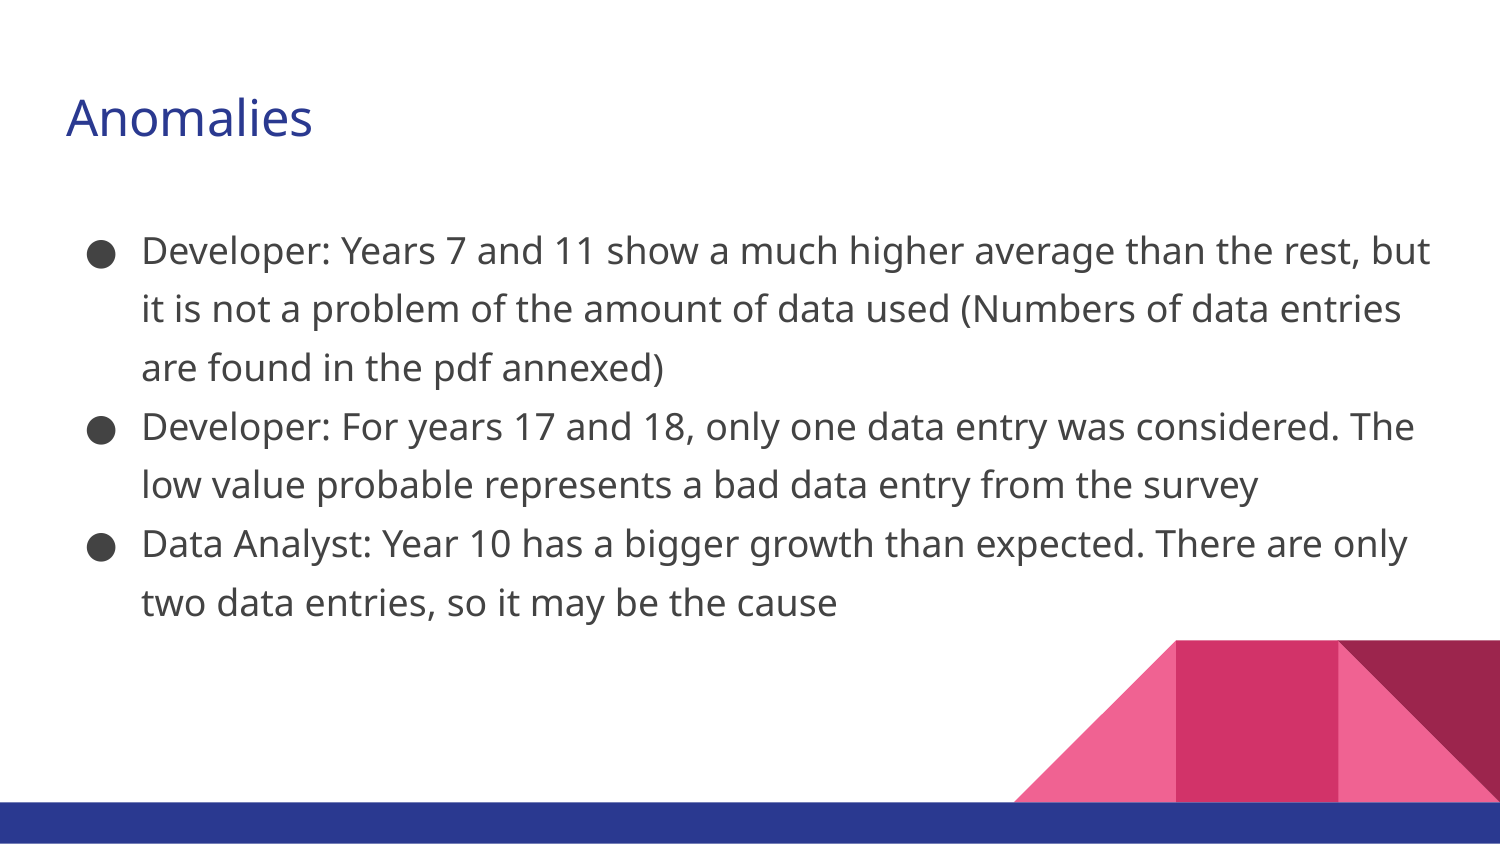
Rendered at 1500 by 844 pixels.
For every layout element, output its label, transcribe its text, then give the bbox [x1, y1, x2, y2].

list Developer: Years 7 and 11 show a much higher average than the rest, but it is not a problem of the amount of data used (Numbers of data entries are found in the pdf annexed) Developer: For years 17 and 18, only one data entry was considered. The low value probable represents a bad data entry from the survey Data Analyst: Year 10 has a bigger growth than expected. There are only two data entries, so it may be the cause [51, 201, 1449, 750]
title Anomalies [51, 67, 1449, 167]
